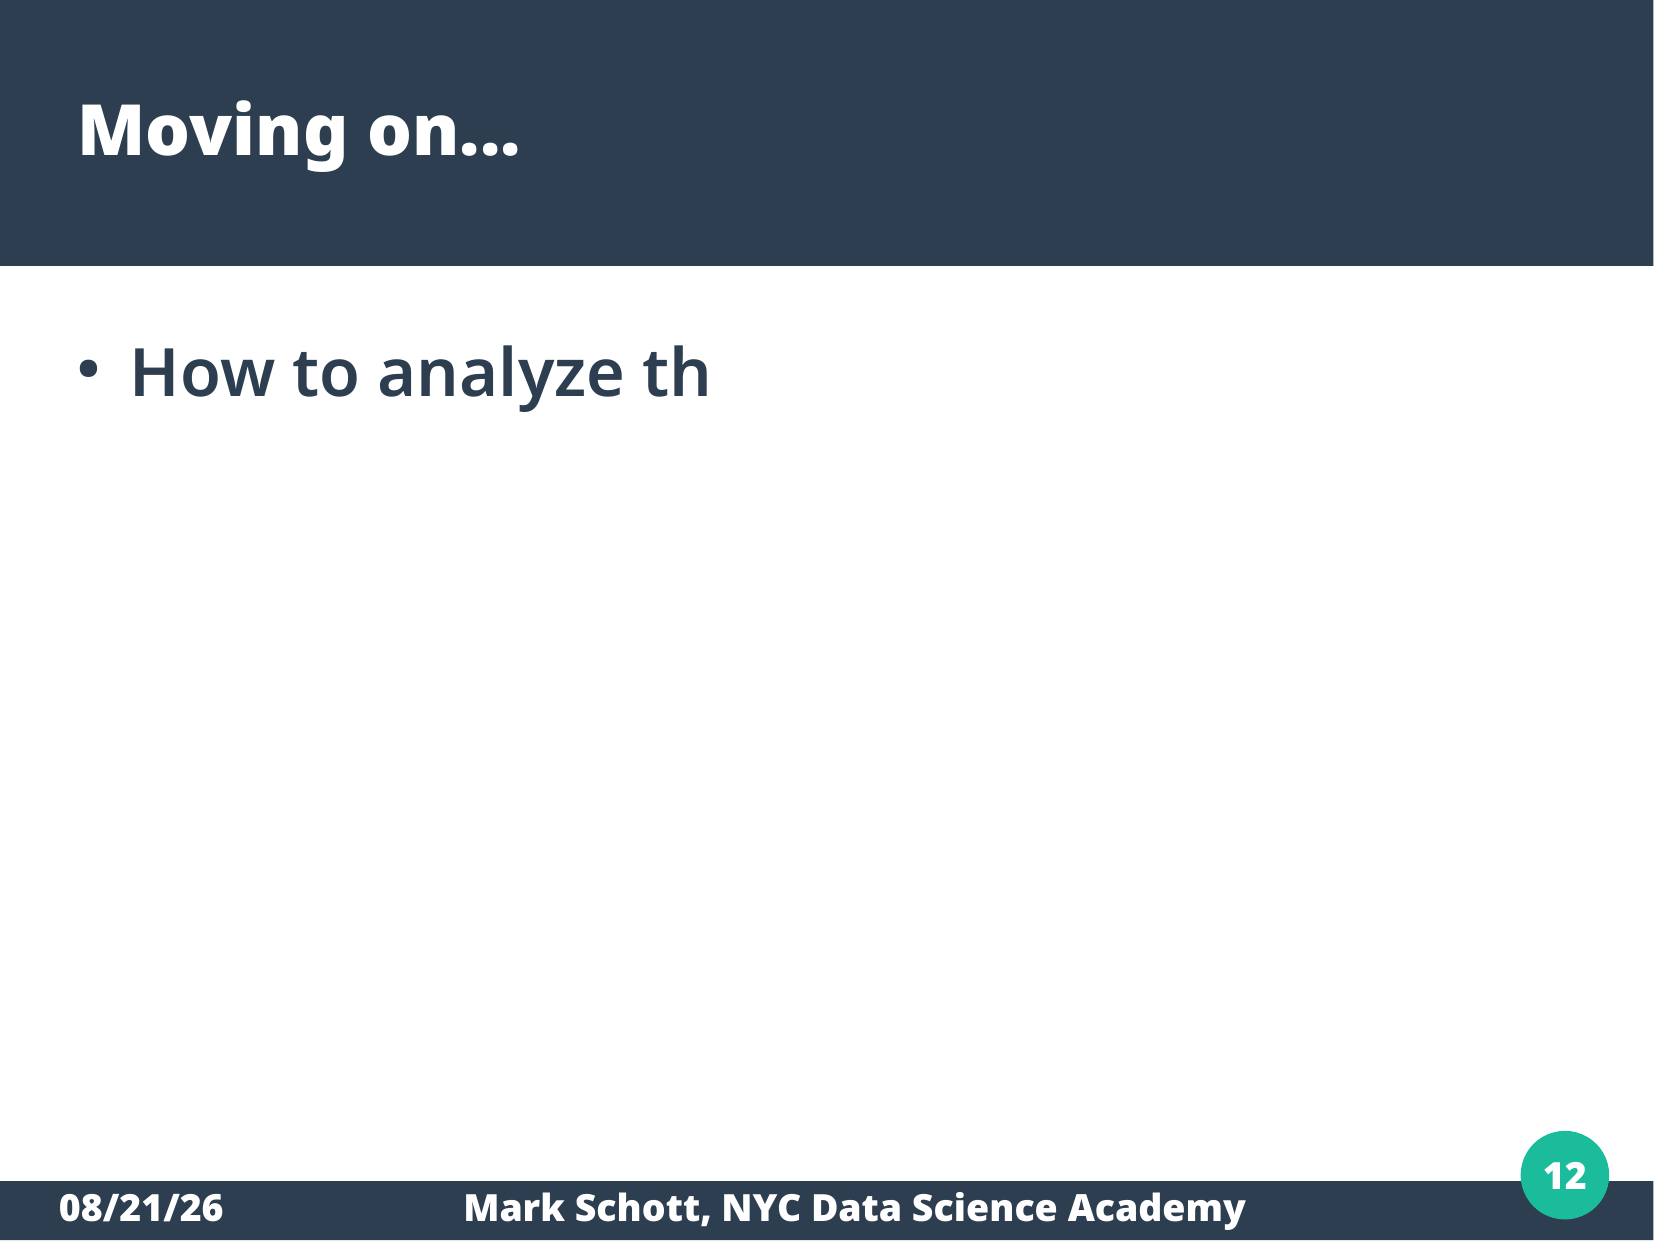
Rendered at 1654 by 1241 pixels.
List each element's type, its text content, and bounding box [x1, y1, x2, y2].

title Moving on... [58, 49, 1595, 207]
list How to analyze th [58, 324, 1595, 1152]
